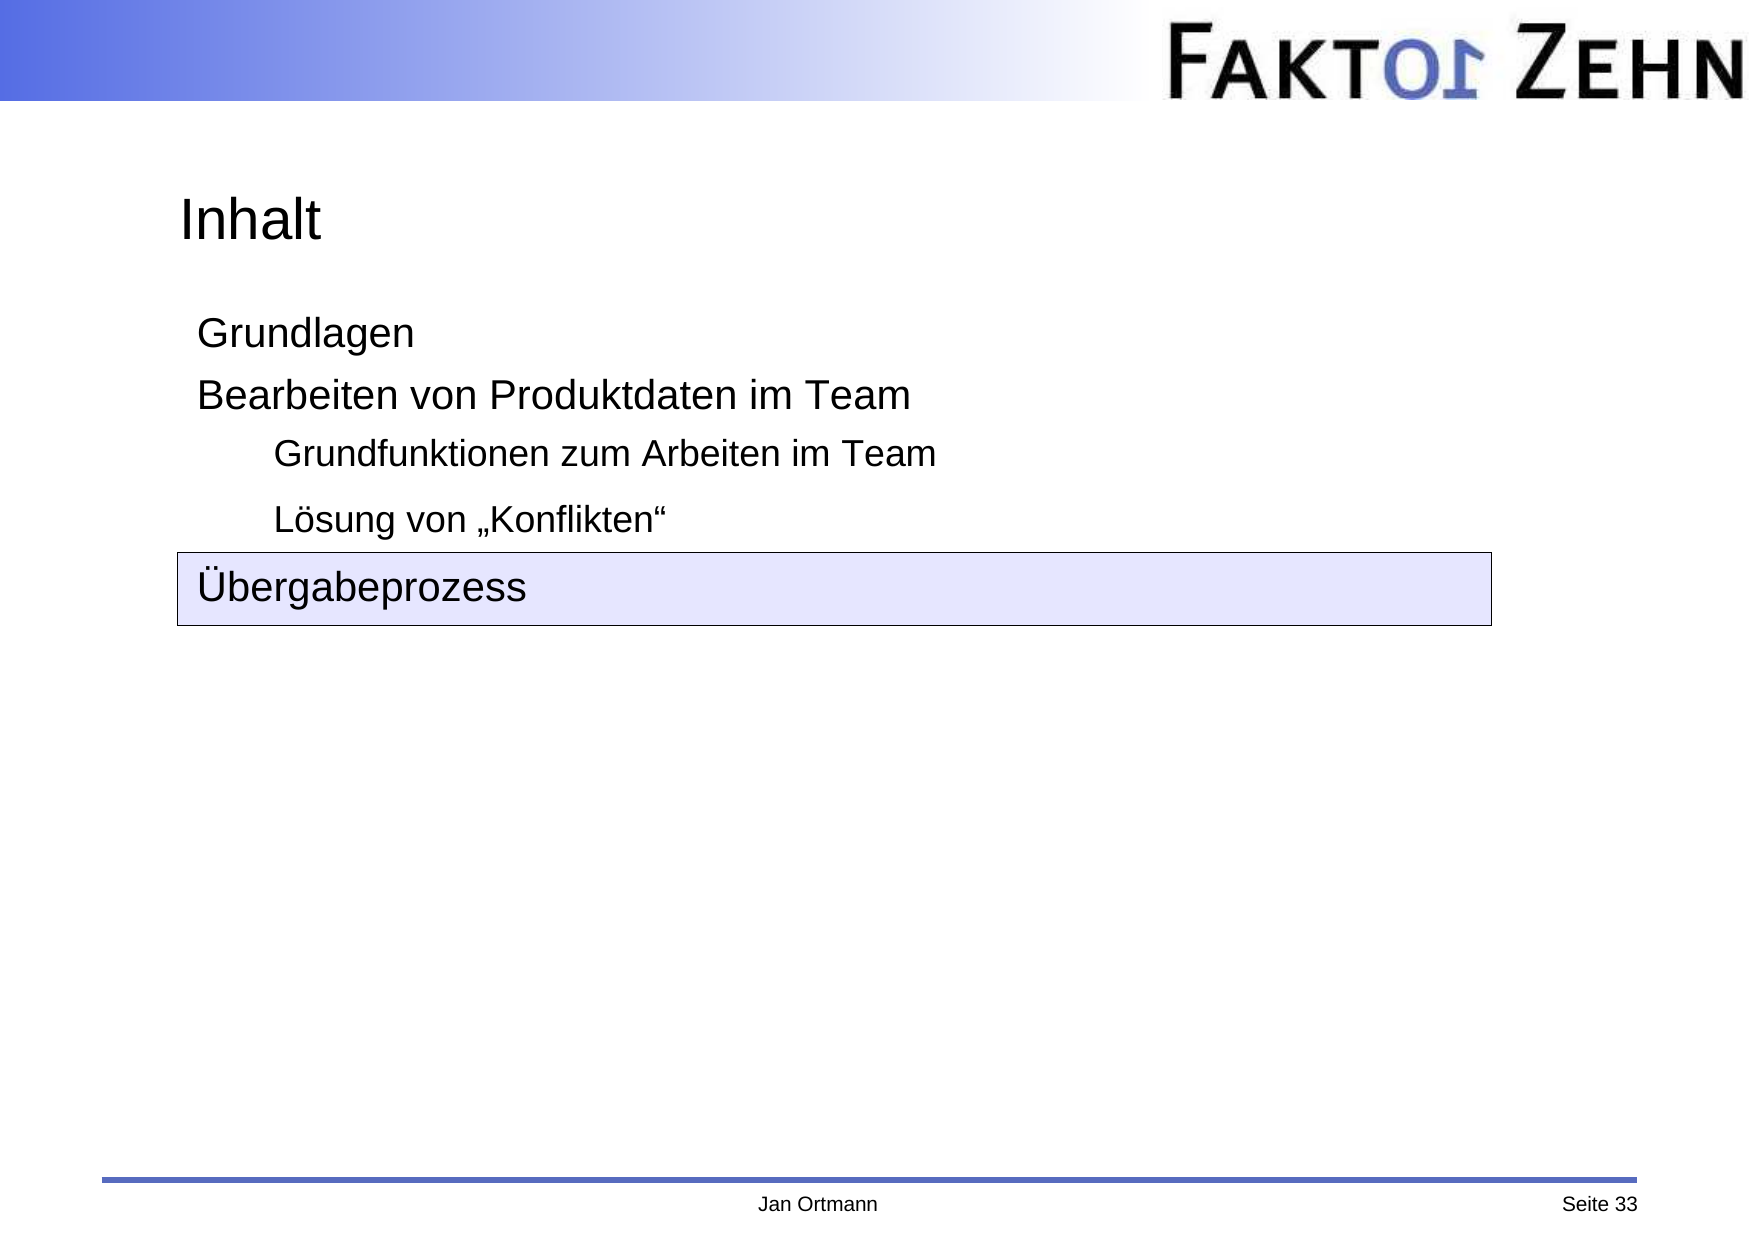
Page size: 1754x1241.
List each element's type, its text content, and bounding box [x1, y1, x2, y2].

title Inhalt [179, 142, 1576, 296]
picture [1162, 7, 1752, 100]
list Grundlagen Bearbeiten von Produktdaten im Team Grundfunktionen zum Arbeiten im Team Lösung von „Konflikten“ Übergabeprozess [179, 310, 1576, 1078]
